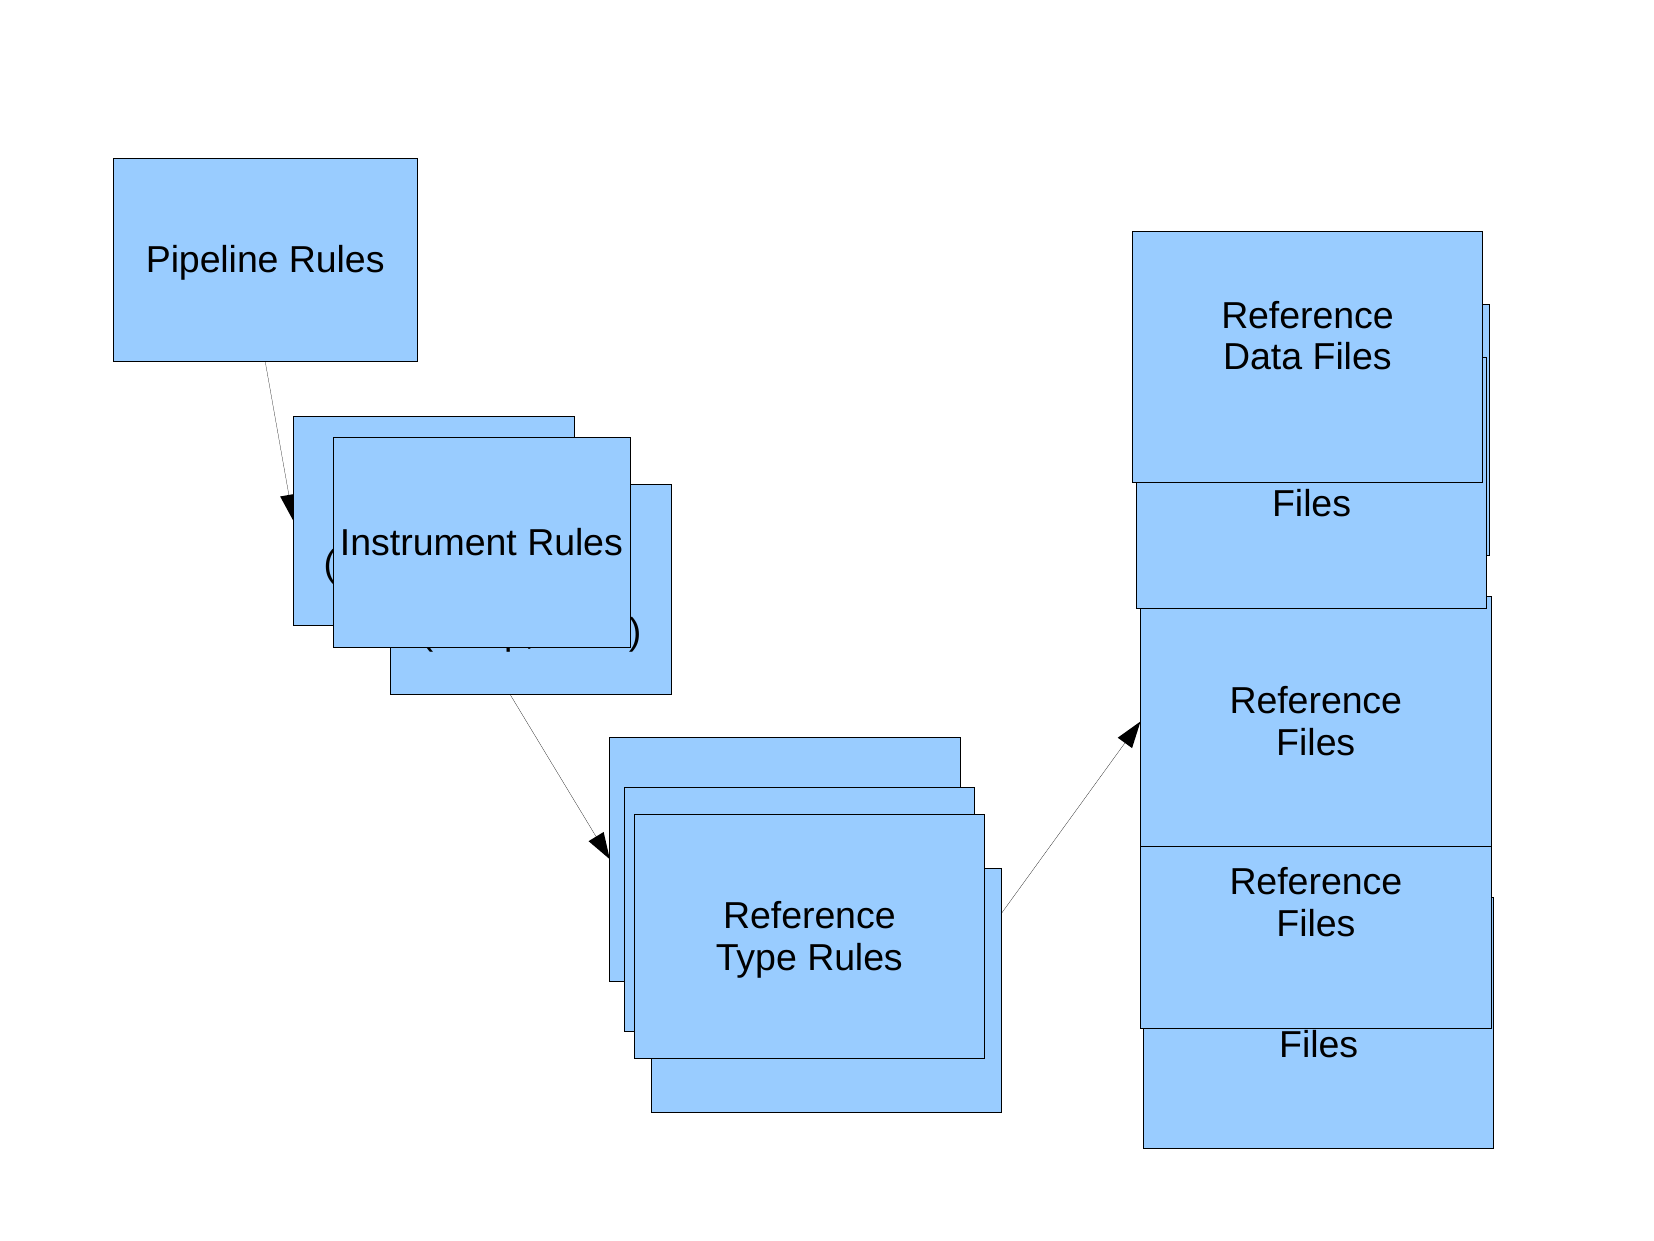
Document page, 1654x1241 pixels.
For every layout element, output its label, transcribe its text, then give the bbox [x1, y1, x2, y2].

text_box Reference Data Files [1132, 231, 1483, 483]
text_box Reference Files (.fits, etc., x30-40k) [1483, 304, 1490, 556]
text_box Pipeline Rules [113, 158, 418, 362]
text_box Instrument Rules [333, 437, 631, 648]
text_box Reference Mapping (.rmap) [624, 787, 975, 1032]
text_box Reference Mapping (.rmap) [651, 868, 1002, 1113]
text_box Reference Files [1140, 847, 1492, 1029]
text_box Reference Files [1140, 596, 1492, 847]
text_box Instrument Context (.imap, x5-6) [293, 416, 575, 626]
text_box Instrument Context (.imap, x5-6) [390, 484, 672, 695]
text_box Reference Files [1143, 897, 1494, 1149]
text_box Reference Type Rules [634, 814, 985, 1059]
text_box Reference Files [1136, 357, 1487, 609]
text_box Reference Mapping (.rmap) [609, 737, 961, 982]
